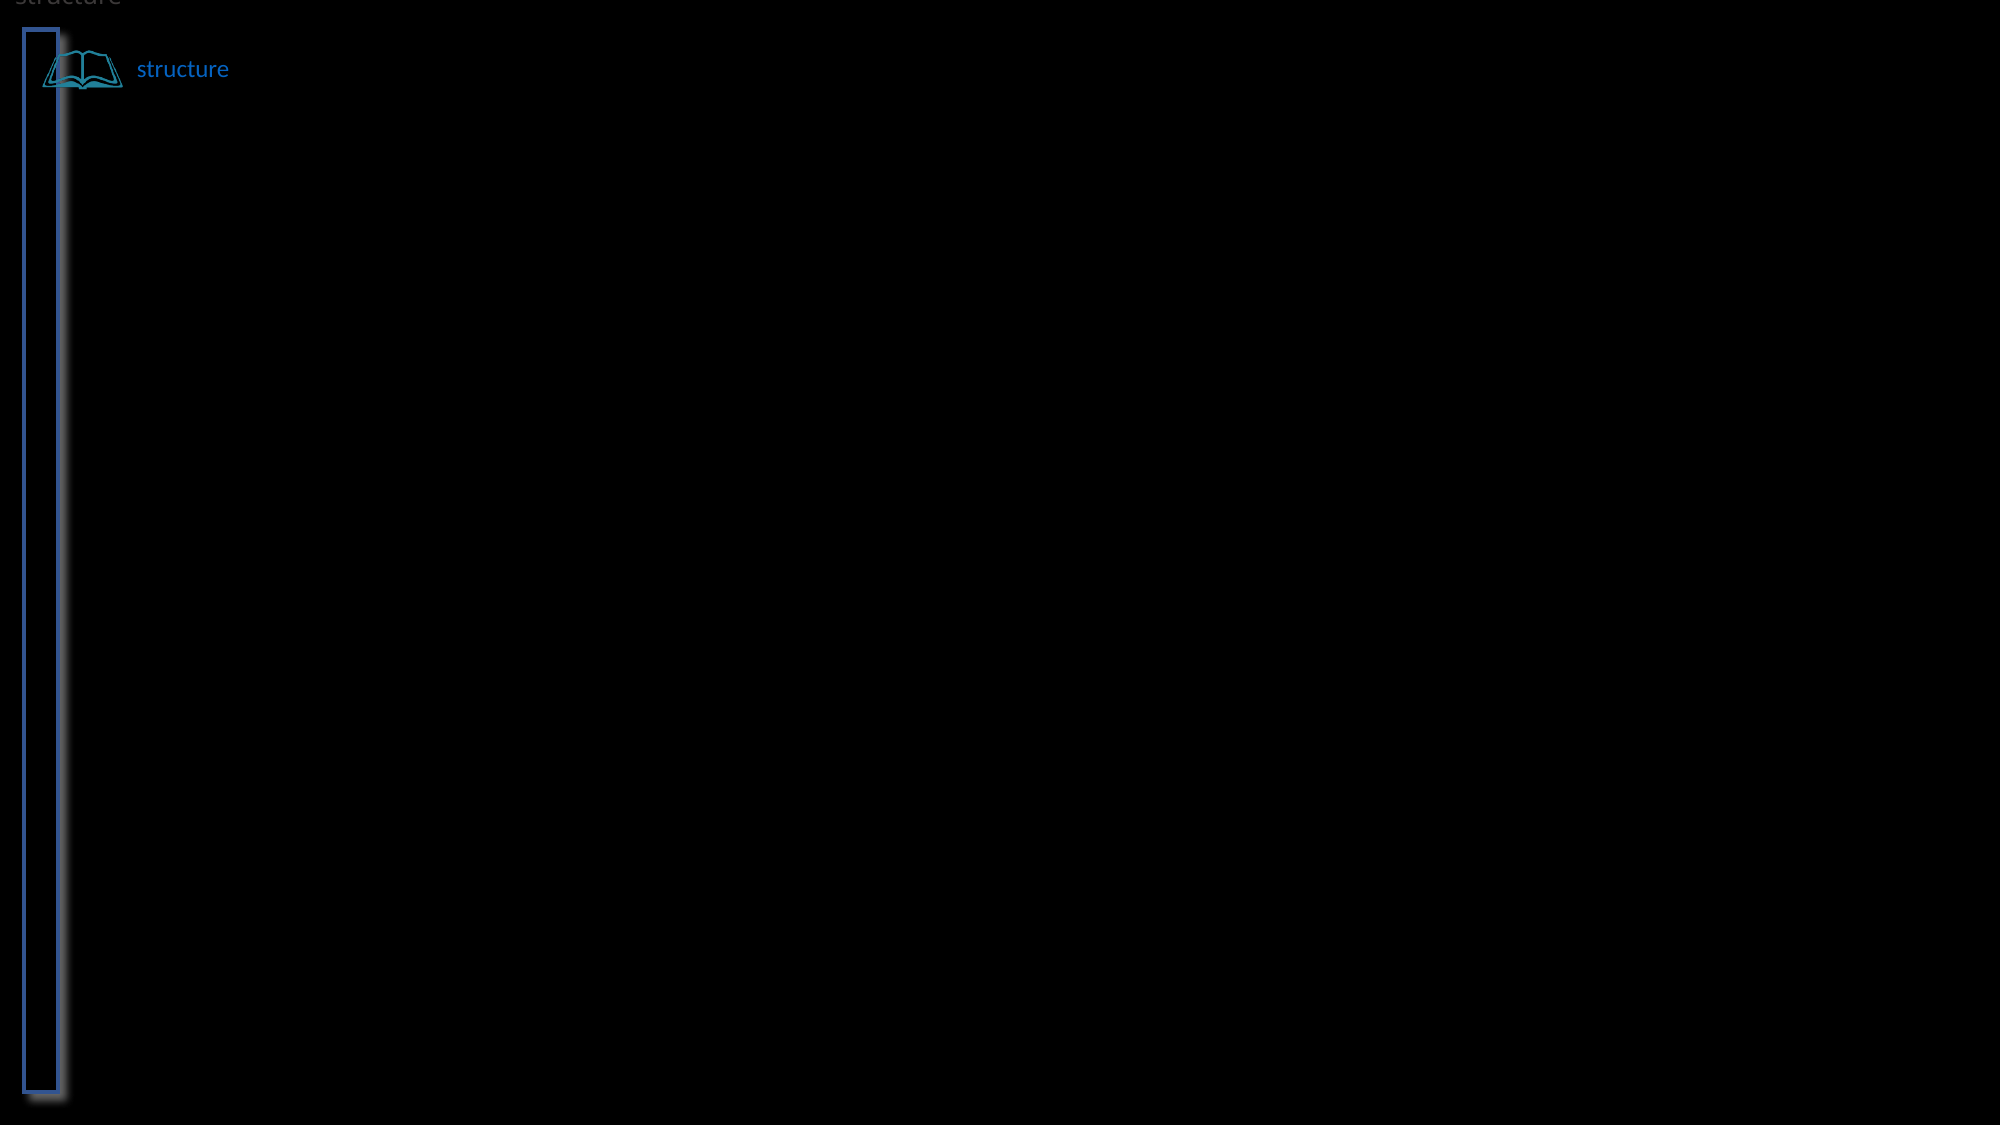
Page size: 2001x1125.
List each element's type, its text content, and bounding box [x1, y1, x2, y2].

text_box [23, 29, 58, 1093]
text_box structure [122, 45, 245, 91]
picture [40, 48, 123, 92]
